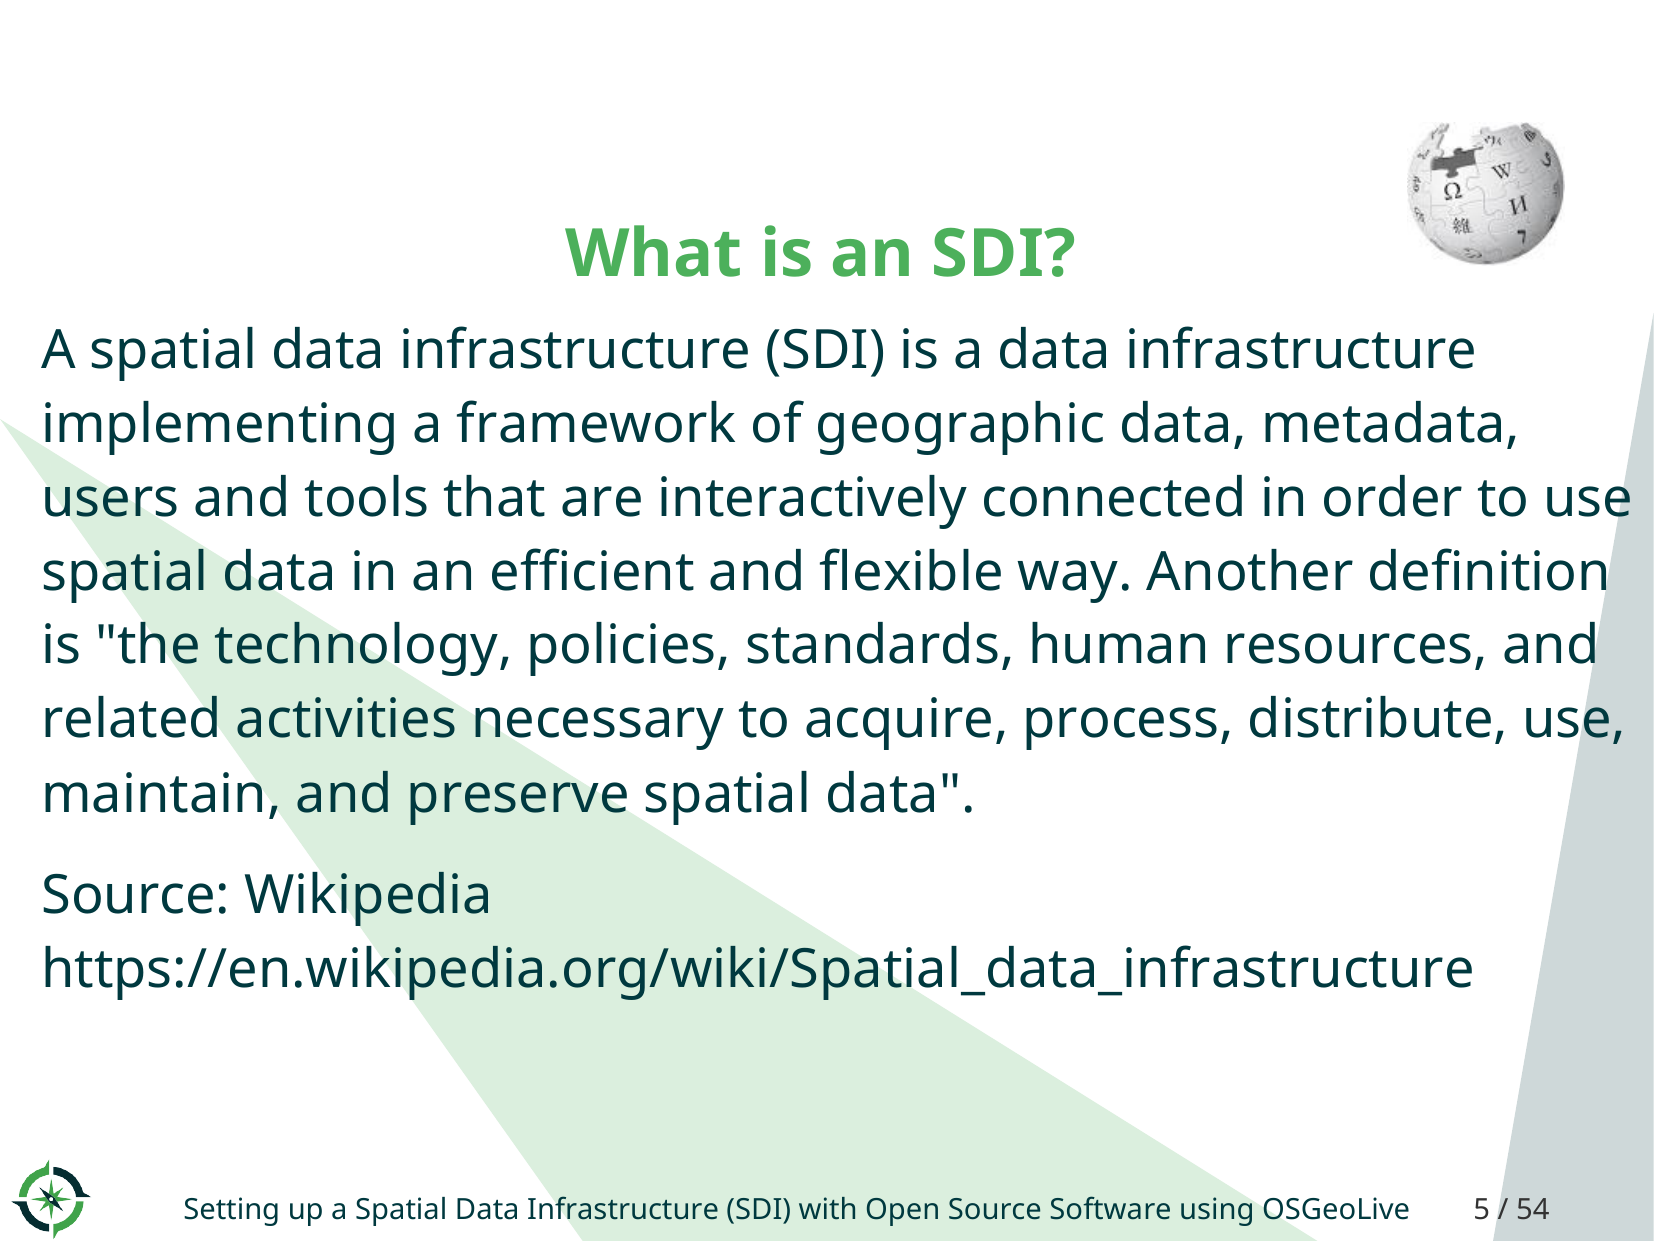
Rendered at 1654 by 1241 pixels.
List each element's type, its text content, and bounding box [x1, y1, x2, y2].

list A spatial data infrastructure (SDI) is a data infrastructure implementing a framework of geographic data, metadata, users and tools that are interactively connected in order to use spatial data in an efficient and flexible way. Another definition is "the technology, policies, standards, human resources, and related activities necessary to acquire, process, distribute, use, maintain, and preserve spatial data". Source: Wikipedia https://en.wikipedia.org/wiki/Spatial_data_infrastructure [0, 310, 1654, 1241]
title What is an SDI? [76, 177, 1565, 310]
picture [1407, 122, 1565, 266]
